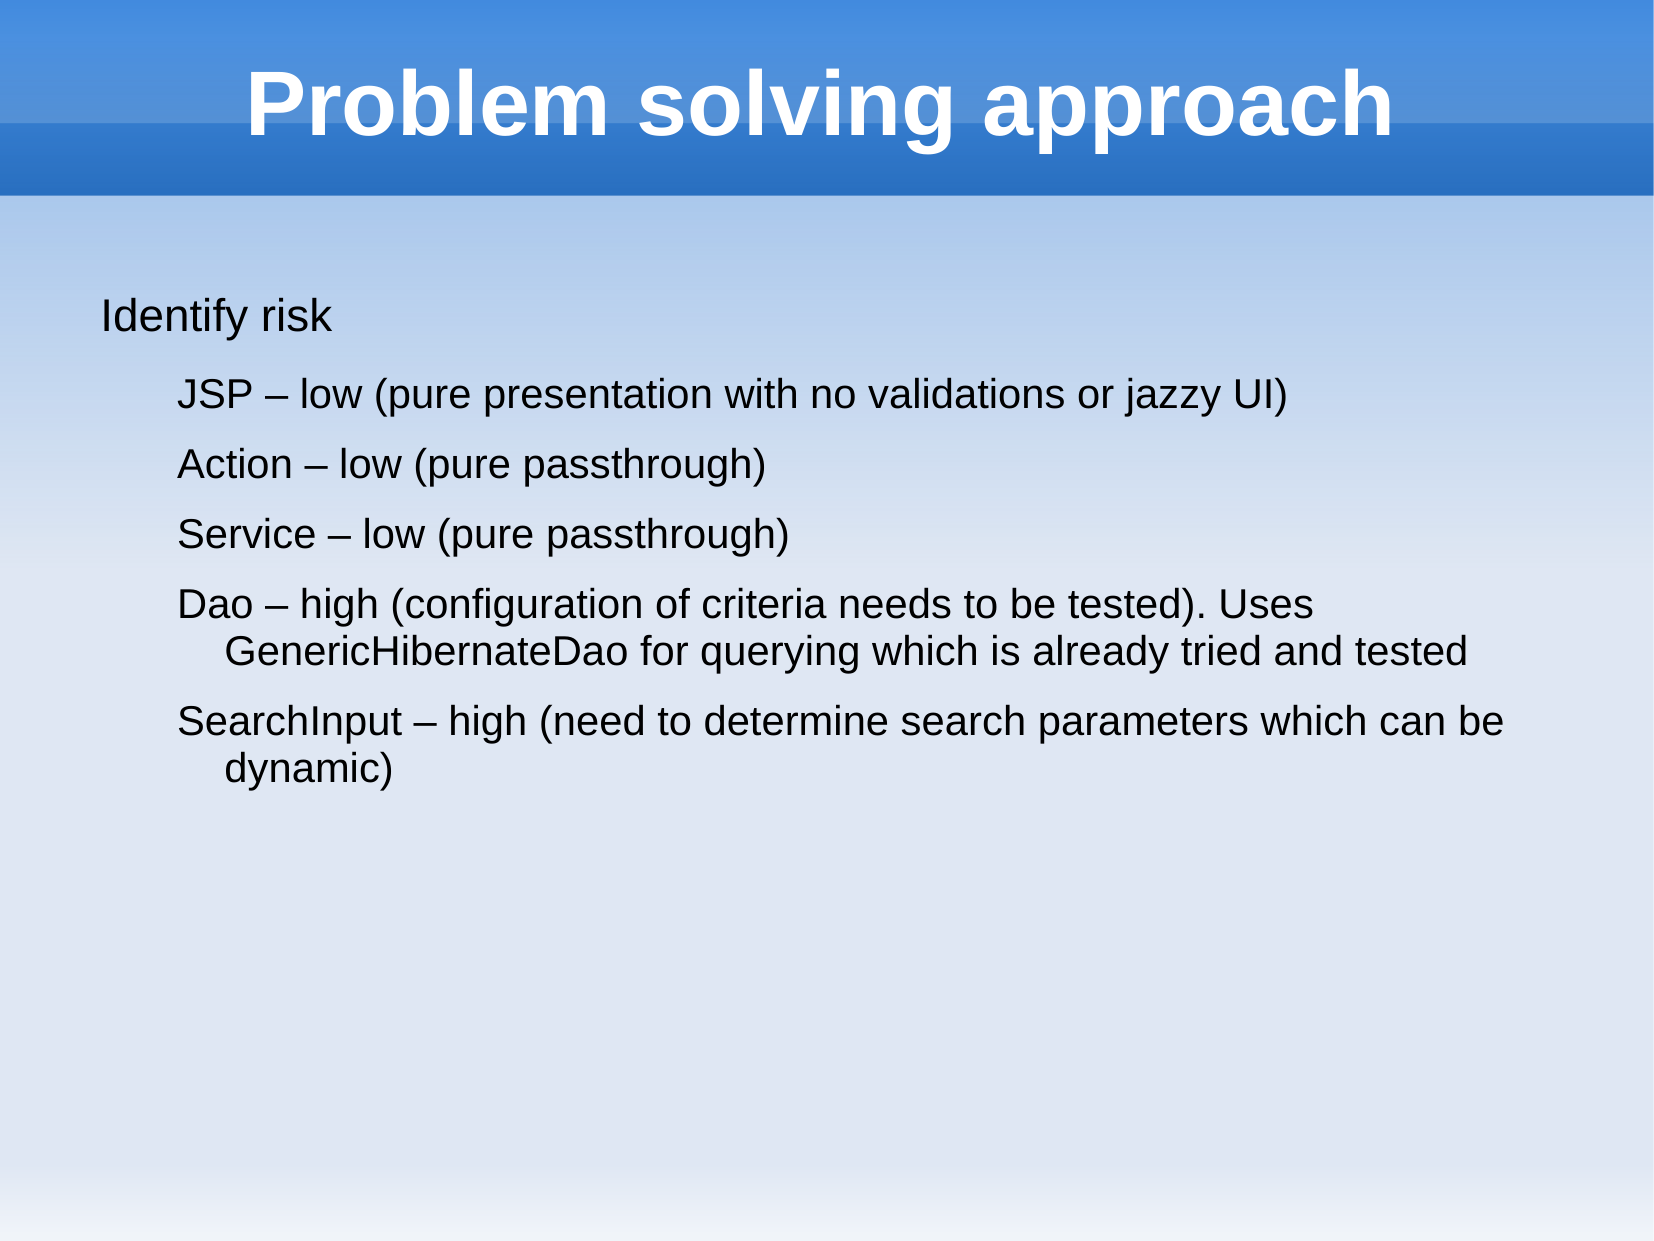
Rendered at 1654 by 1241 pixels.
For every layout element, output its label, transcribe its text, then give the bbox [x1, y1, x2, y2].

title Problem solving approach [76, 7, 1565, 200]
picture [0, 0, 1654, 1241]
list Identify risk JSP – low (pure presentation with no validations or jazzy UI) Action – low (pure passthrough) Service – low (pure passthrough) Dao – high (configuration of criteria needs to be tested). Uses GenericHibernateDao for querying which is already tried and tested SearchInput – high (need to determine search parameters which can be dynamic) [82, 290, 1571, 1094]
